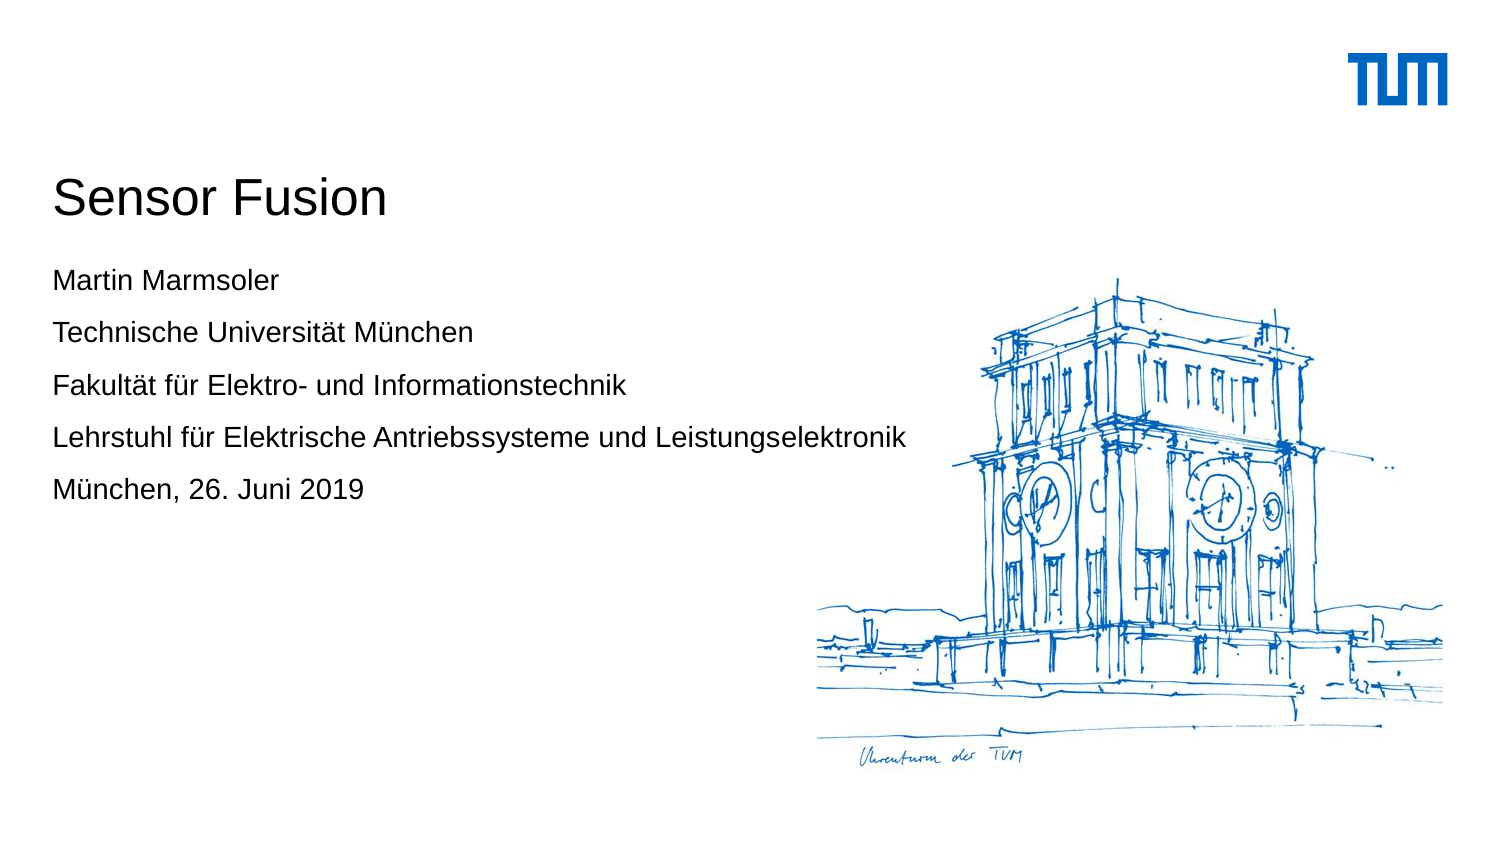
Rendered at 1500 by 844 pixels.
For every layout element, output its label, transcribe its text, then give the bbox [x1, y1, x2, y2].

list Martin Marmsoler Technische Universität München Fakultät für Elektro- und Informationstechnik Lehrstuhl für Elektrische Antriebs­systeme und Leistungs­elektronik München, 26. Juni 2019 [52, 243, 1449, 401]
picture [816, 401, 1443, 789]
title Sensor Fusion [52, 159, 1449, 223]
